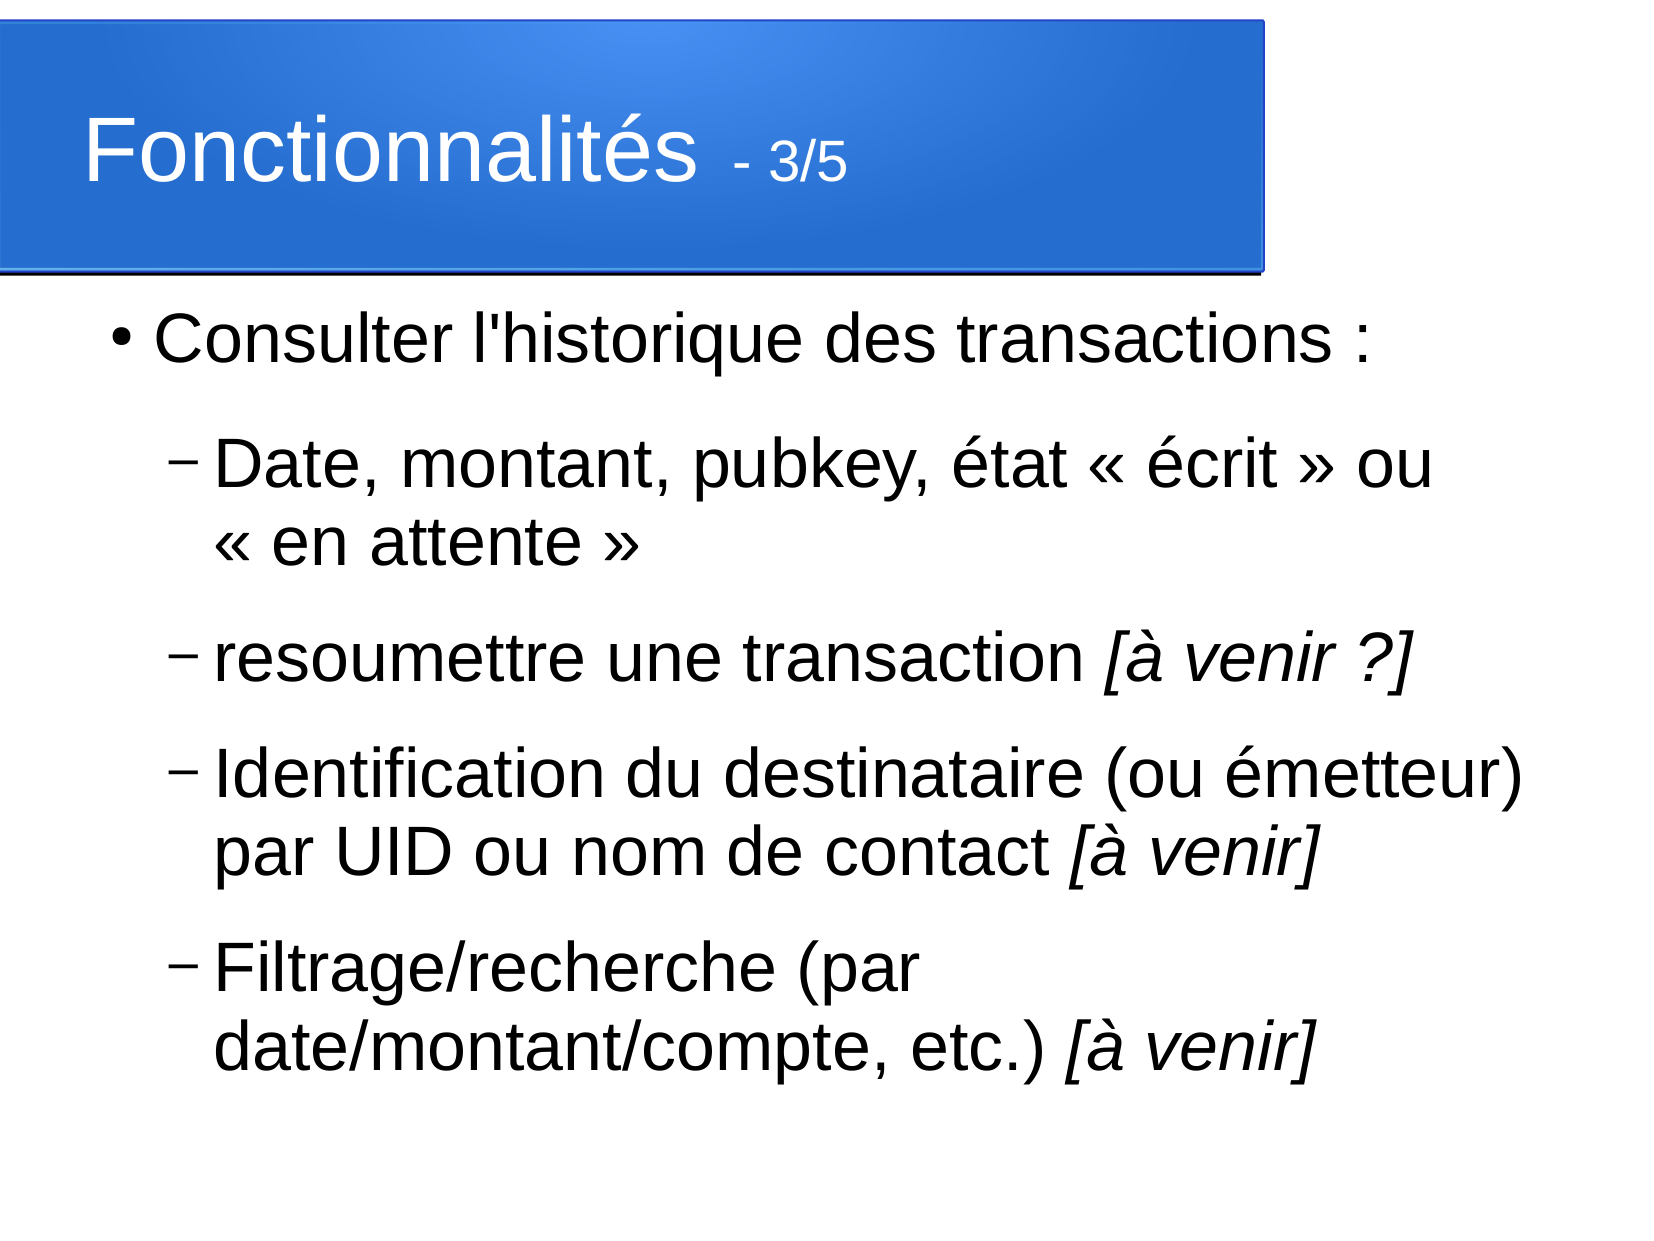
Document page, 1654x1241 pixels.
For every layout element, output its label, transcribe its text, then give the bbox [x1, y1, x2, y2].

title Fonctionnalités - 3/5 [82, 47, 1235, 252]
list Consulter l'historique des transactions : Date, montant, pubkey, état « écrit » ou « en attente » resoumettre une transaction [à venir ?] Identification du destinataire (ou émetteur) par UID ou nom de contact [à venir] Filtrage/recherche (par date/montant/compte, etc.) [à venir] [94, 299, 1571, 1099]
